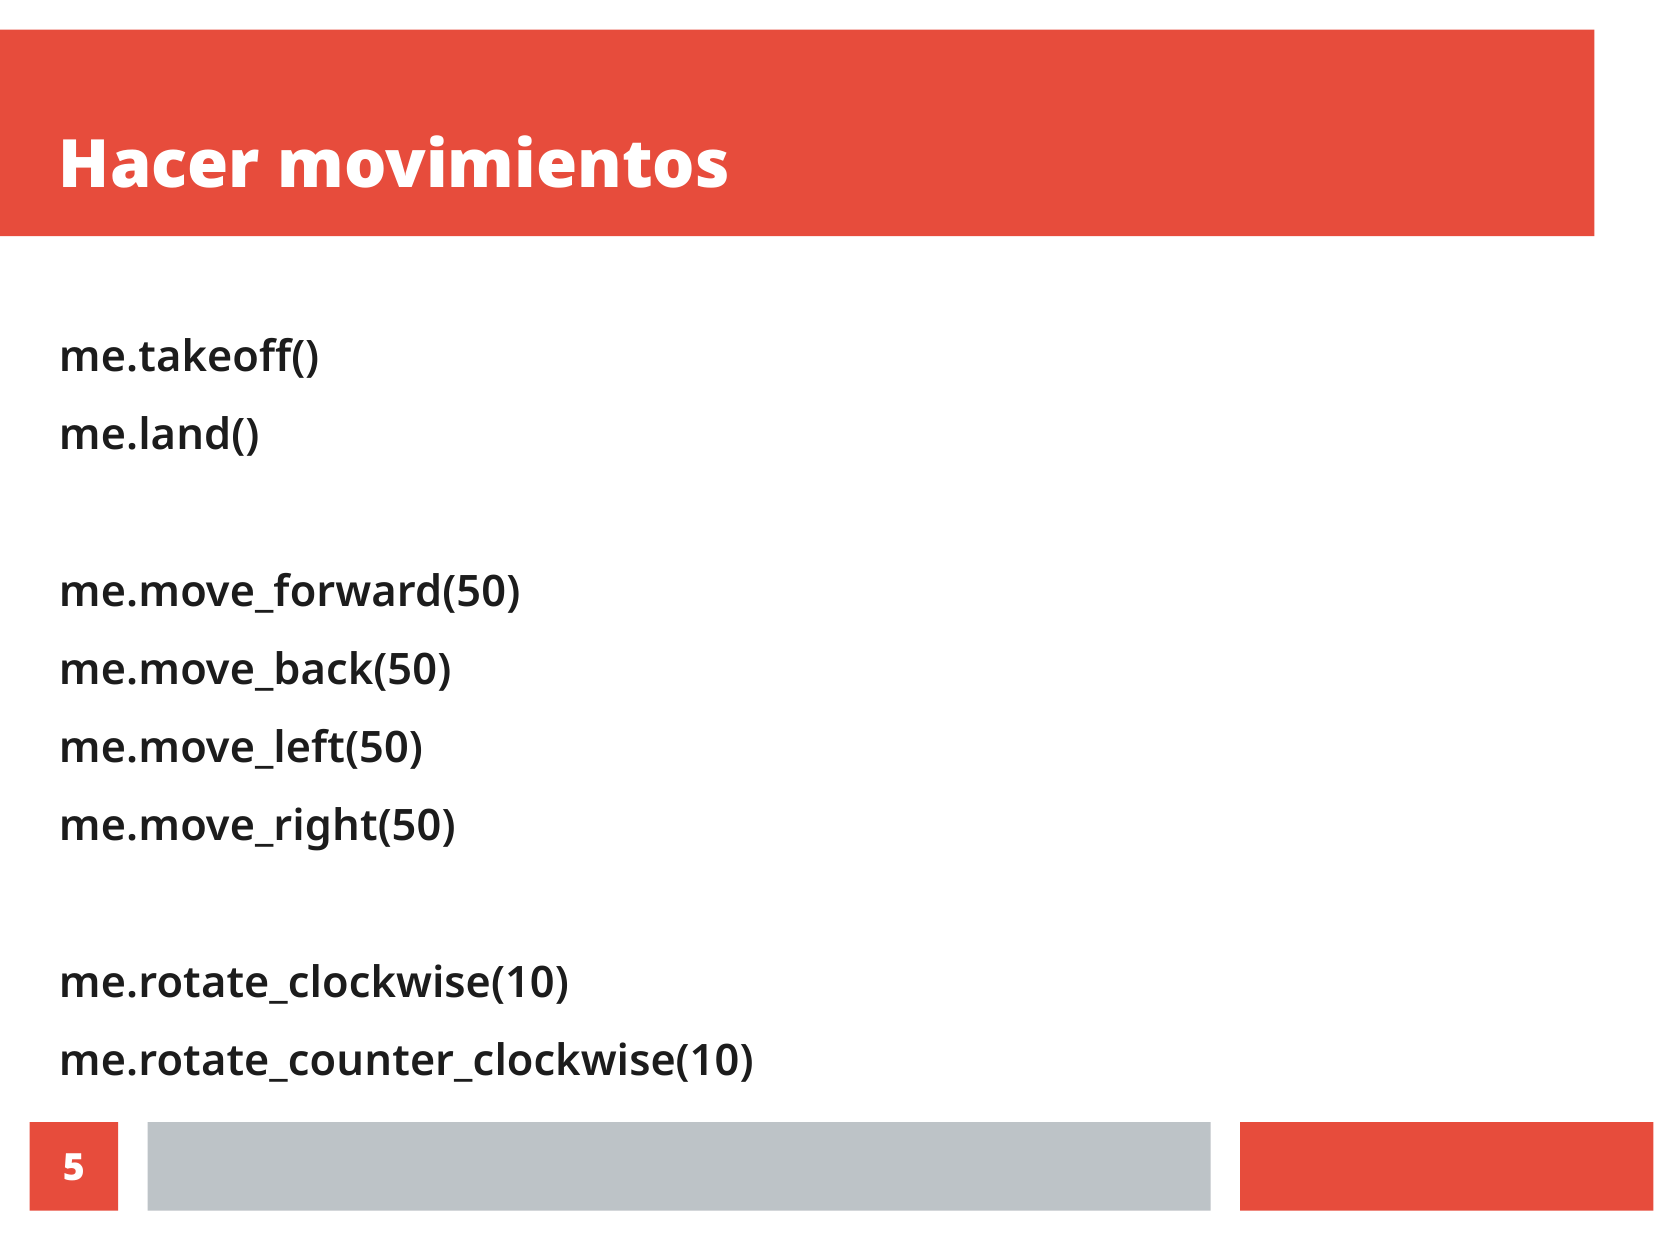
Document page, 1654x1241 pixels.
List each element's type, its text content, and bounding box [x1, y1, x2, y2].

list me.takeoff() me.land() me.move_forward(50) me.move_back(50) me.move_left(50) me.move_right(50) me.rotate_clockwise(10) me.rotate_counter_clockwise(10) [59, 324, 1565, 1093]
title Hacer movimientos [59, 59, 1595, 207]
